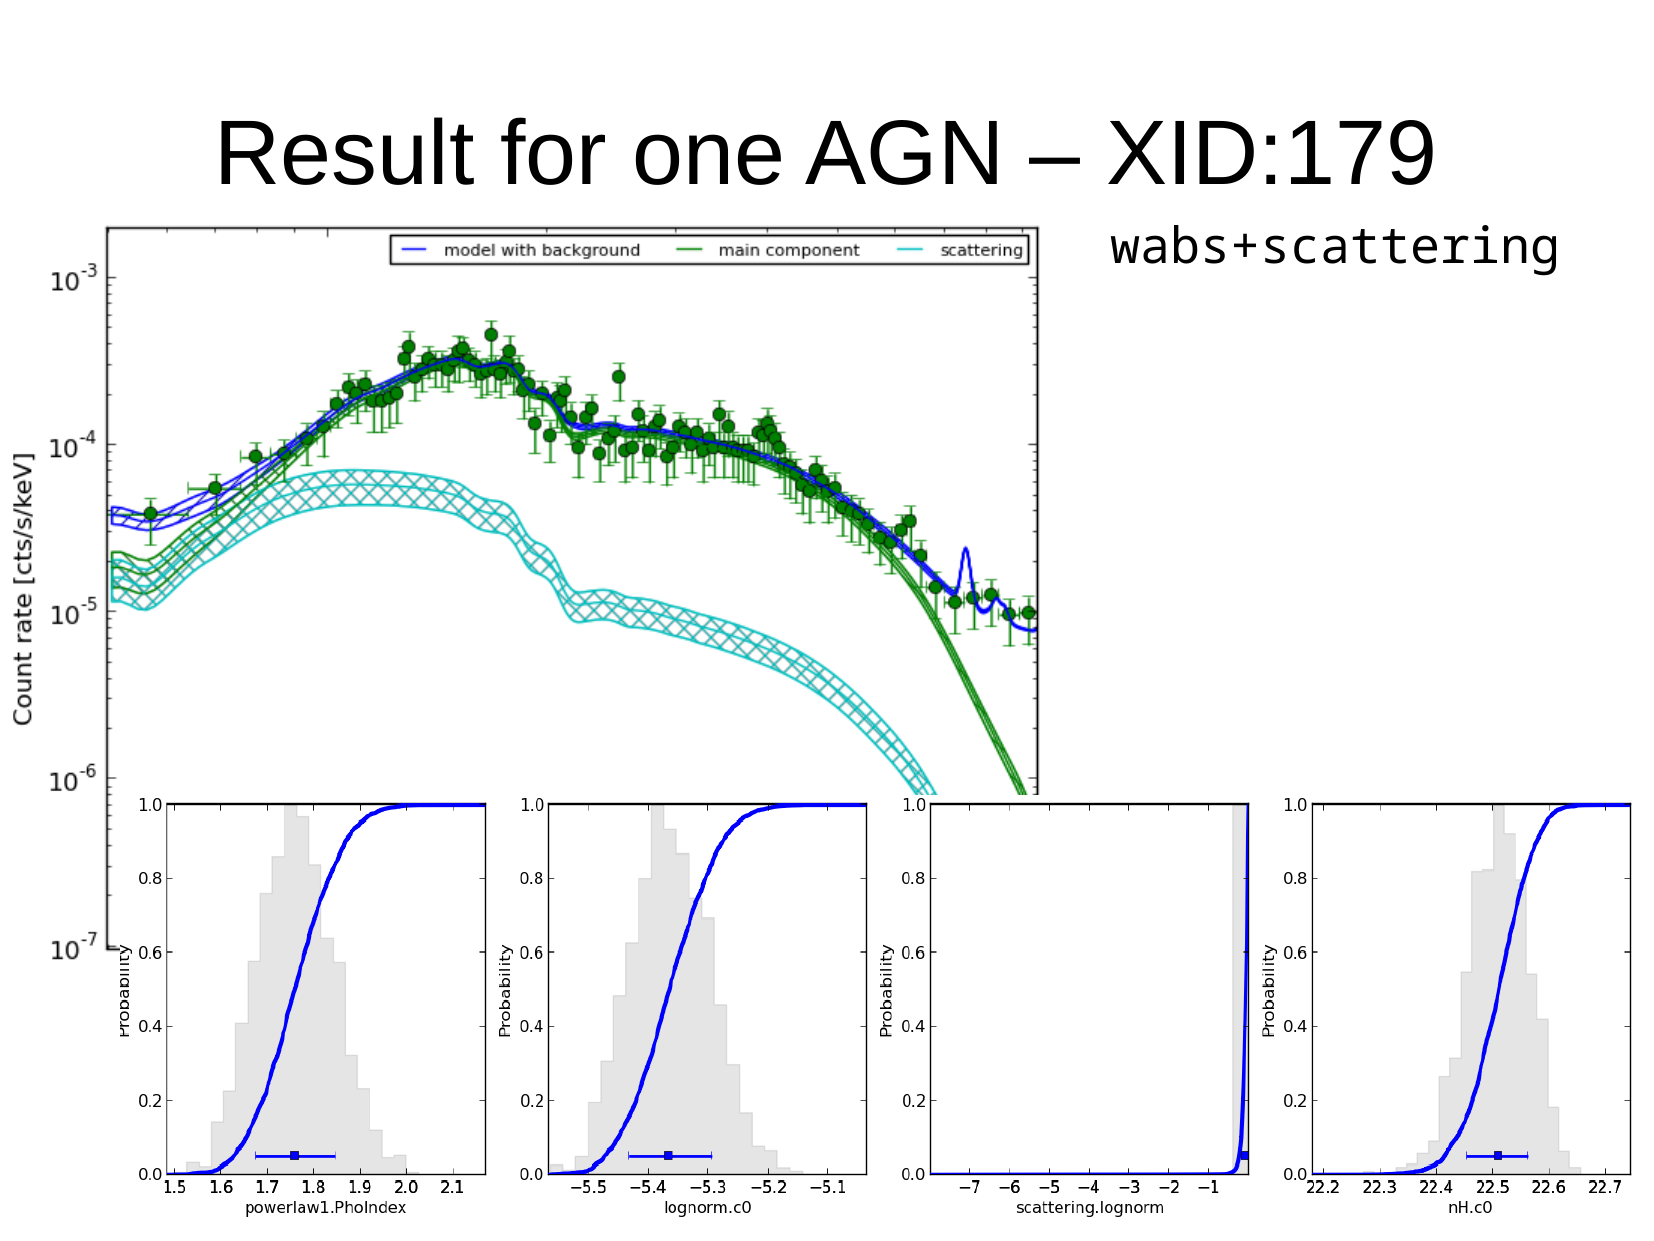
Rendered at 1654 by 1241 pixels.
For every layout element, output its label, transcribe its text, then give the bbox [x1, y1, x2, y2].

title Result for one AGN – XID:179 [82, 49, 1571, 257]
picture [0, 214, 1654, 1232]
list wabs+scattering [1110, 210, 1654, 316]
